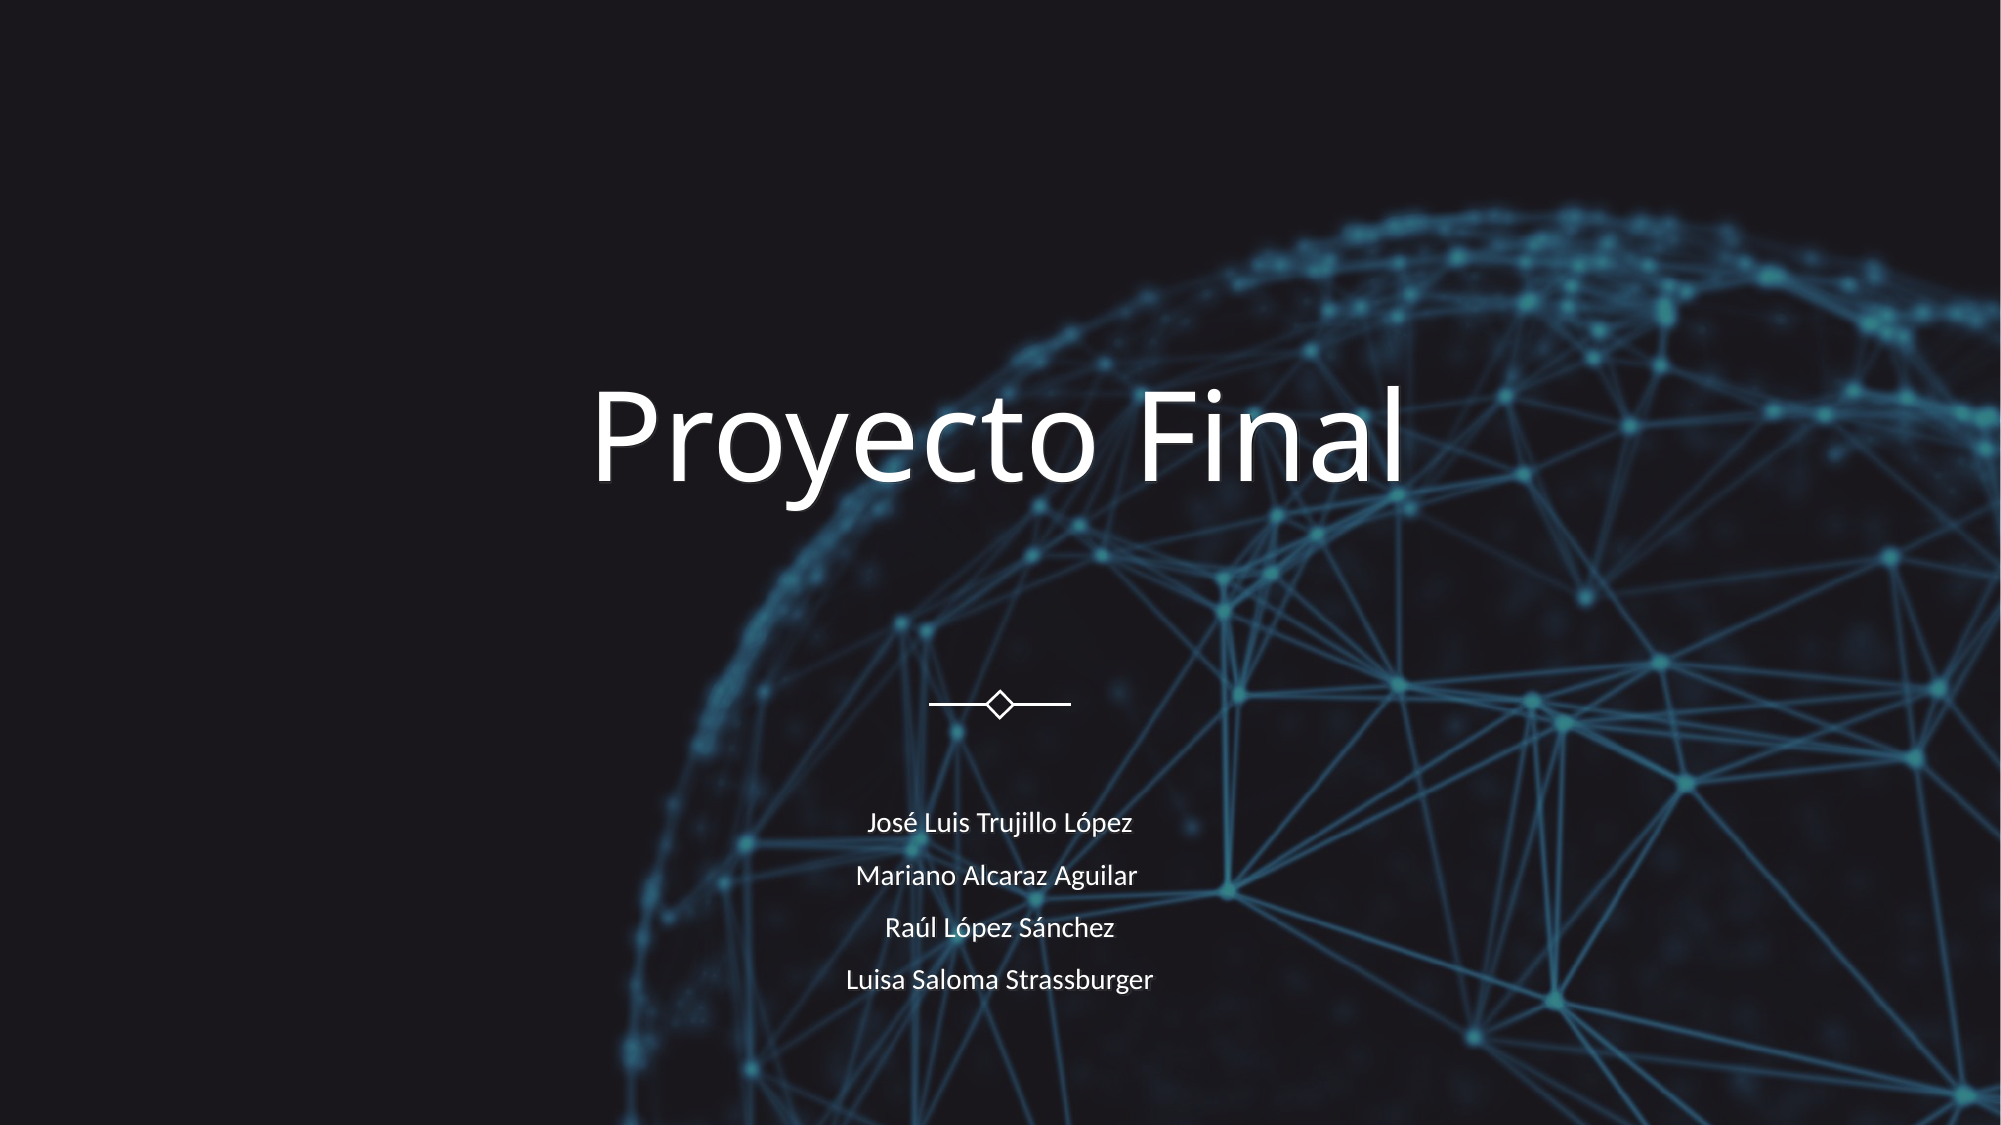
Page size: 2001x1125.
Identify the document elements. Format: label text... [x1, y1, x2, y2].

picture [0, 0, 2000, 1125]
title Proyecto Final [402, 174, 1596, 516]
subtitle José Luis Trujillo López Mariano Alcaraz Aguilar Raúl López Sánchez Luisa Saloma Strassburger [583, 800, 1417, 1007]
